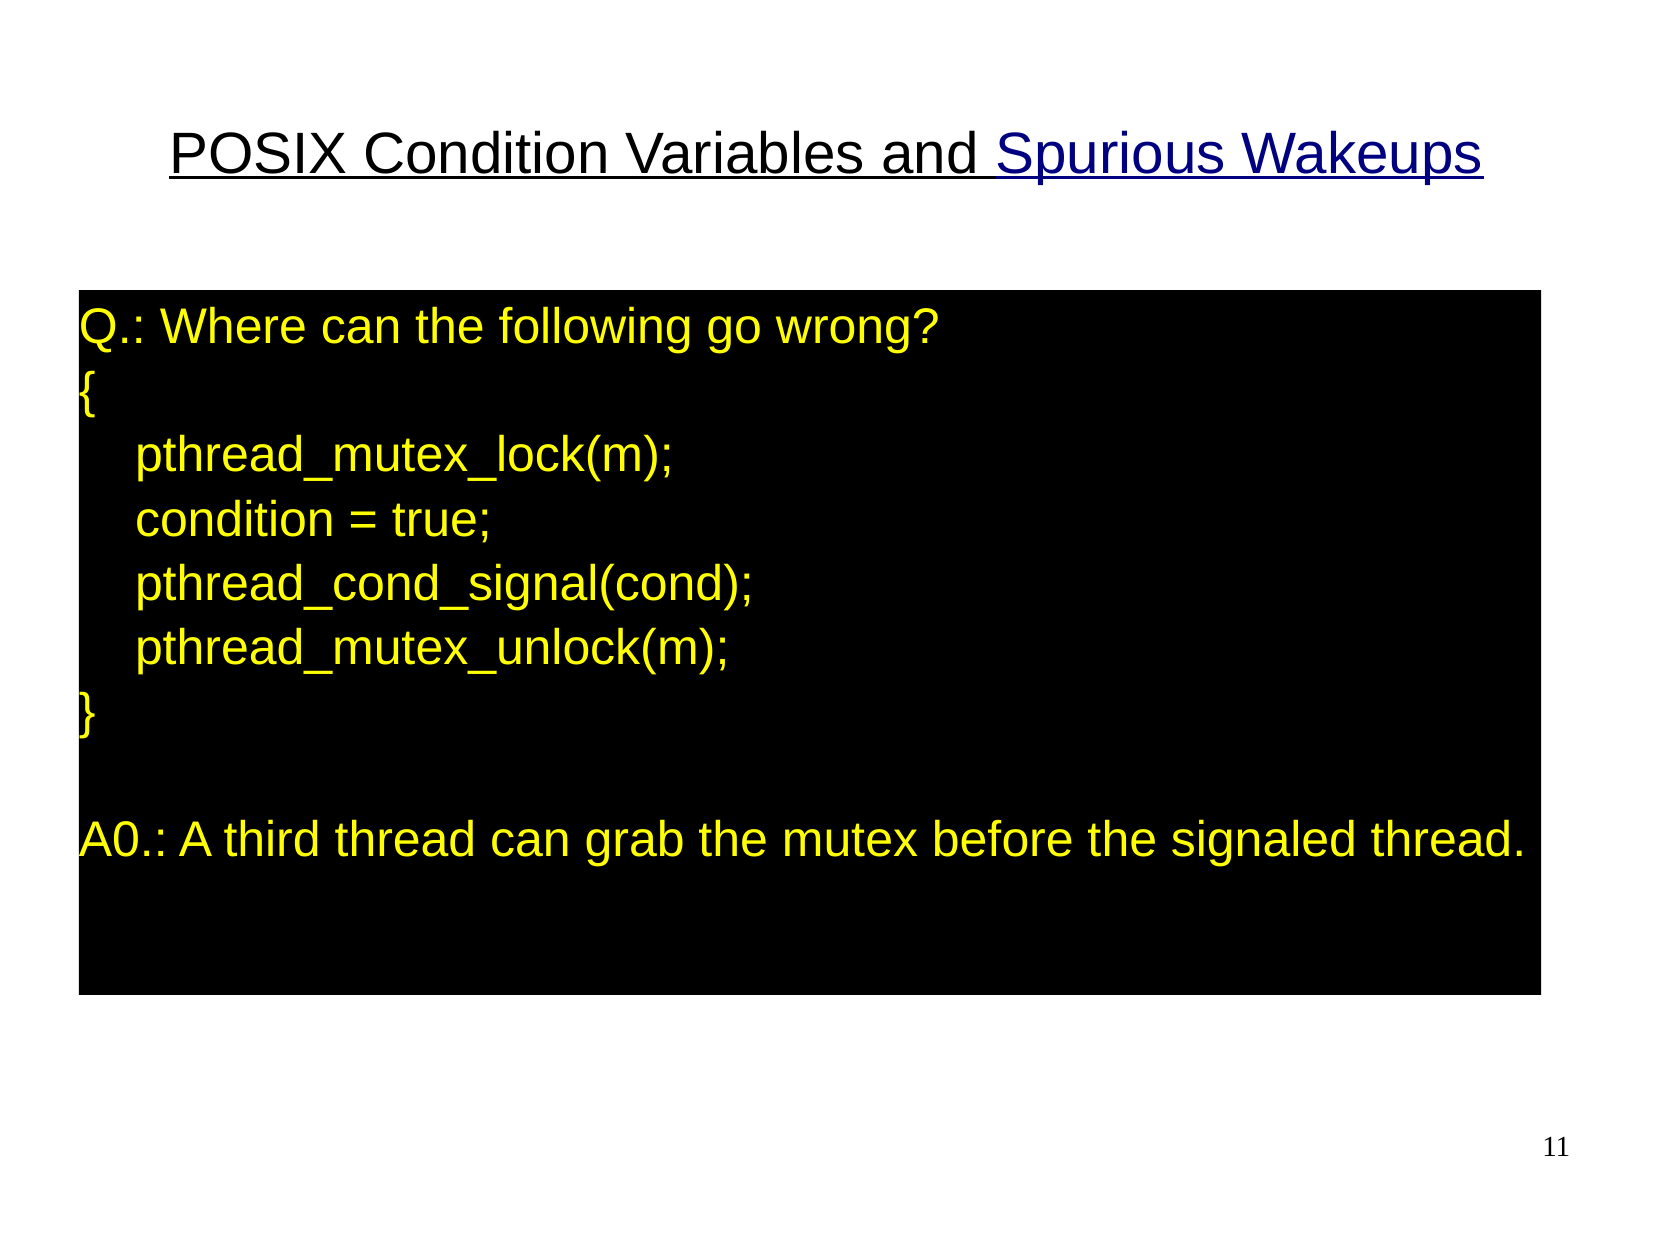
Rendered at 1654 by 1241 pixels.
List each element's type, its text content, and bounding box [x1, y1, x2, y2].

title POSIX Condition Variables and Spurious Wakeups [82, 49, 1571, 257]
list Q.: Where can the following go wrong? { pthread_mutex_lock(m); condition = true; pthread_cond_signal(cond); pthread_mutex_unlock(m); } A0.: A third thread can grab the mutex before the signaled thread. [78, 290, 1542, 995]
